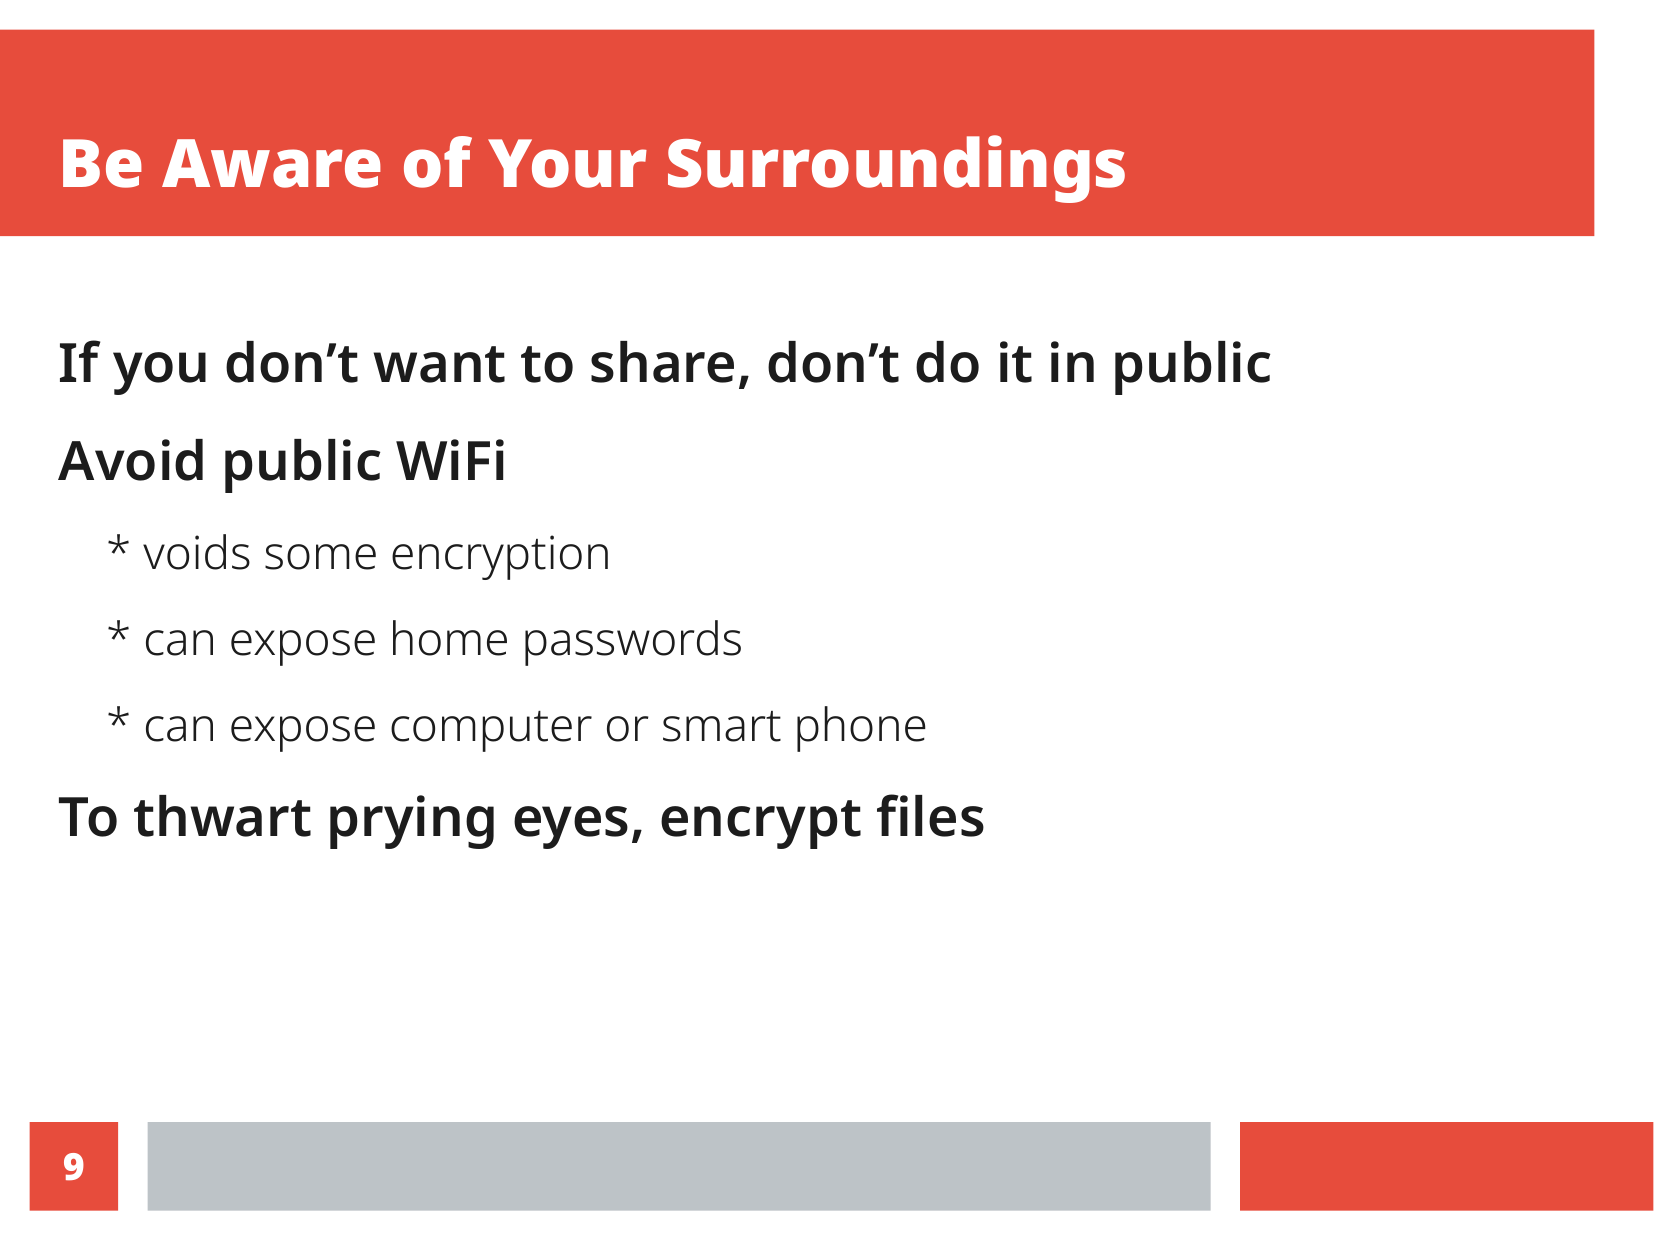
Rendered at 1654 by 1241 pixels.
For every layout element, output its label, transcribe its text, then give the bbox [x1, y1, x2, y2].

title Be Aware of Your Surroundings [59, 59, 1595, 207]
list If you don’t want to share, don’t do it in public Avoid public WiFi * voids some encryption * can expose home passwords * can expose computer or smart phone To thwart prying eyes, encrypt files [59, 324, 1565, 1093]
